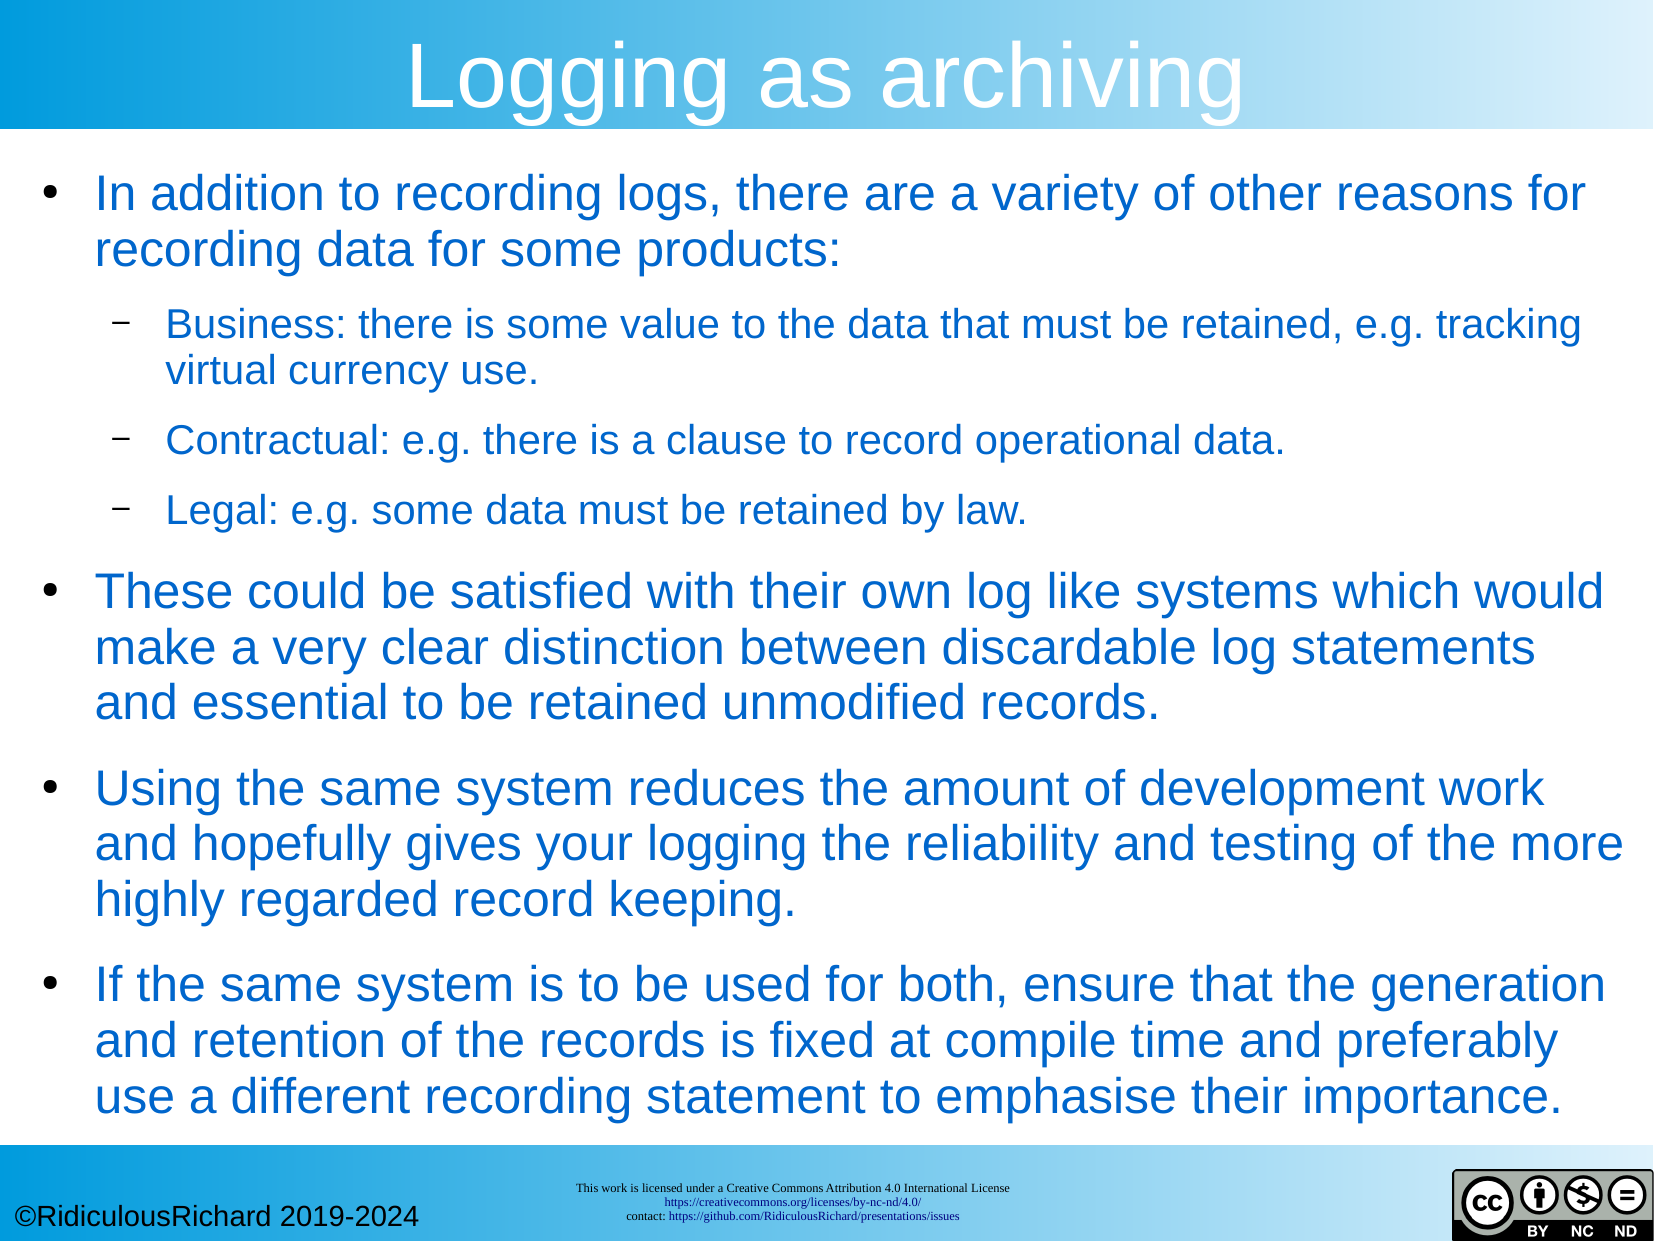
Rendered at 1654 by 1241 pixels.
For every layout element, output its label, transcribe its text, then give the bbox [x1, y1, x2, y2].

picture [1452, 1169, 1654, 1241]
title Logging as archiving [82, 23, 1571, 129]
list In addition to recording logs, there are a variety of other reasons for recording data for some products: Business: there is some value to the data that must be retained, e.g. tracking virtual currency use. Contractual: e.g. there is a clause to record operational data. Legal: e.g. some data must be retained by law. These could be satisfied with their own log like systems which would make a very clear distinction between discardable log statements and essential to be retained unmodified records. Using the same system reduces the amount of development work and hopefully gives your logging the reliability and testing of the more highly regarded record keeping. If the same system is to be used for both, ensure that the generation and retention of the records is fixed at compile time and preferably use a different recording statement to emphasise their importance. [23, 165, 1630, 1123]
picture [138, 1146, 142, 1241]
